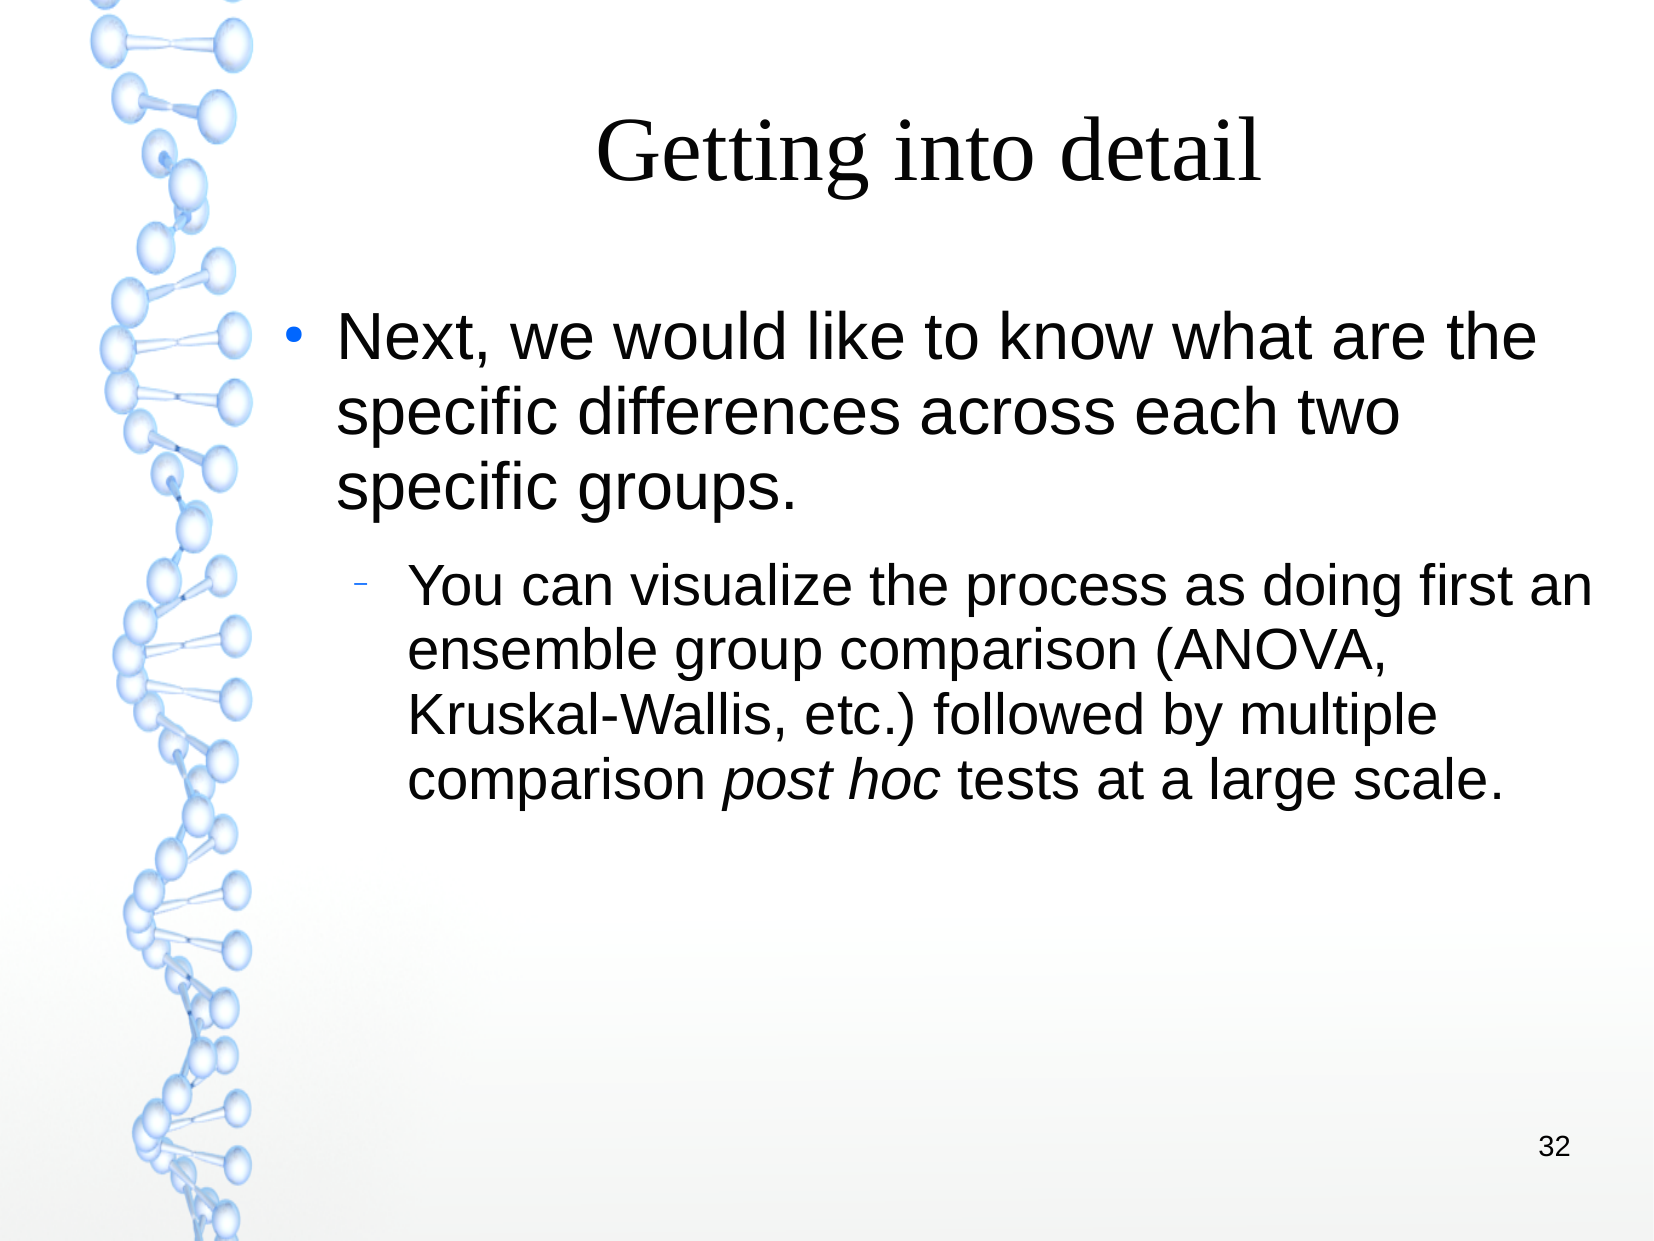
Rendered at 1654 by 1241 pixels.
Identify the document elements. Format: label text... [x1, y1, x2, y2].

list Next, we would like to know what are the specific differences across each two specific groups. You can visualize the process as doing first an ensemble group comparison (ANOVA, Kruskal-Wallis, etc.) followed by multiple comparison post hoc tests at a large scale. [265, 299, 1595, 1019]
picture [0, 0, 1654, 1241]
title Getting into detail [265, 47, 1595, 252]
